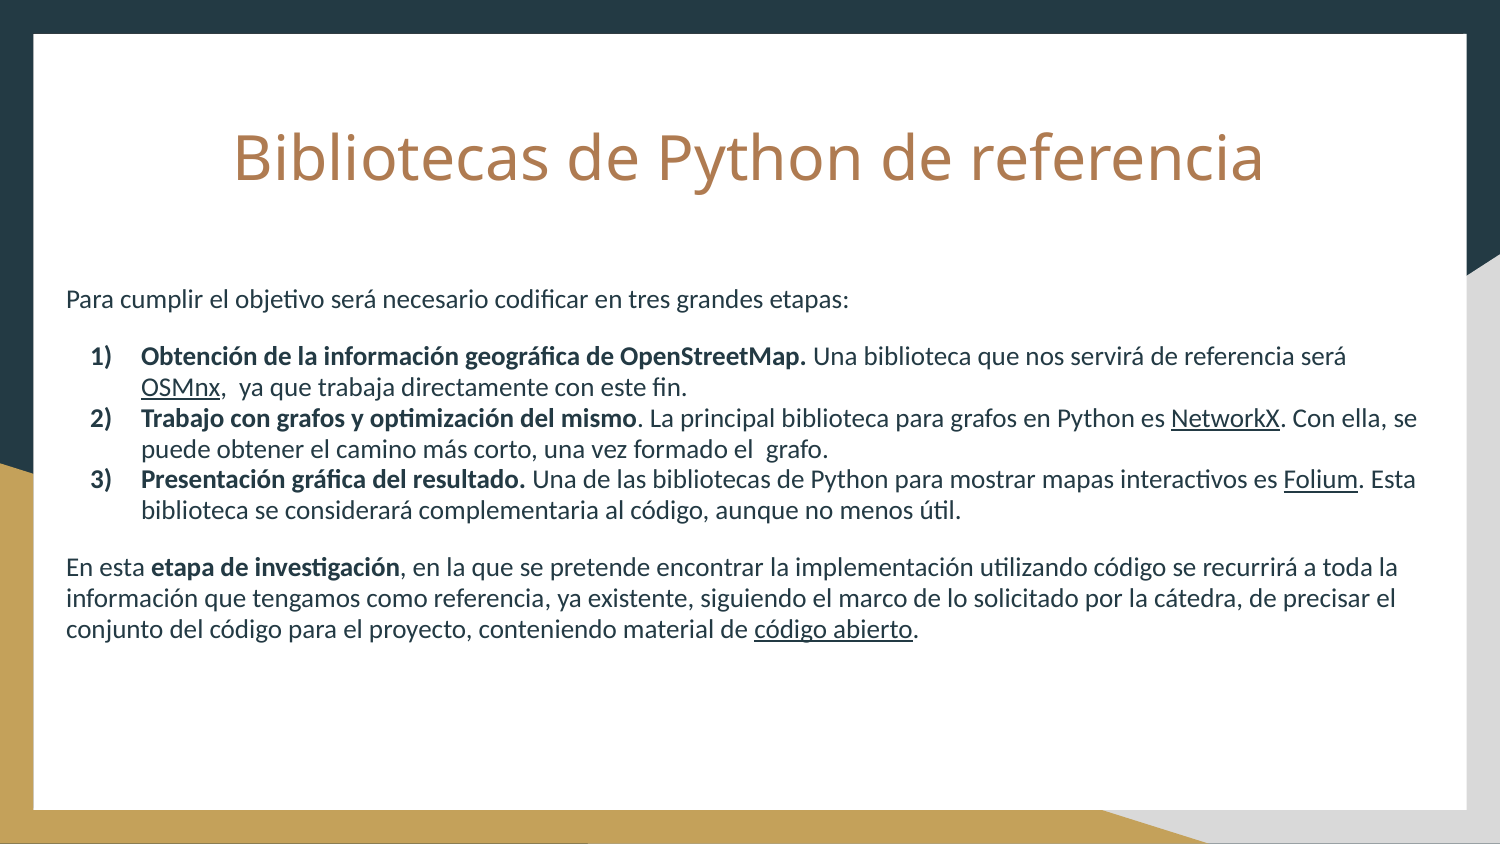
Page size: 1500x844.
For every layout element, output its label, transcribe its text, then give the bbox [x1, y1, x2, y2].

title Bibliotecas de Python de referencia [134, 99, 1366, 256]
list Para cumplir el objetivo será necesario codificar en tres grandes etapas: Obtención de la información geográfica de OpenStreetMap. Una biblioteca que nos servirá de referencia será OSMnx, ya que trabaja directamente con este fin. Trabajo con grafos y optimización del mismo. La principal biblioteca para grafos en Python es NetworkX. Con ella, se puede obtener el camino más corto, una vez formado el grafo. Presentación gráfica del resultado. Una de las bibliotecas de Python para mostrar mapas interactivos es Folium. Esta biblioteca se considerará complementaria al código, aunque no menos útil. En esta etapa de investigación, en la que se pretende encontrar la implementación utilizando código se recurrirá a toda la información que tengamos como referencia, ya existente, siguiendo el marco de lo solicitado por la cátedra, de precisar el conjunto del código para el proyecto, conteniendo material de código abierto. [51, 269, 1449, 771]
